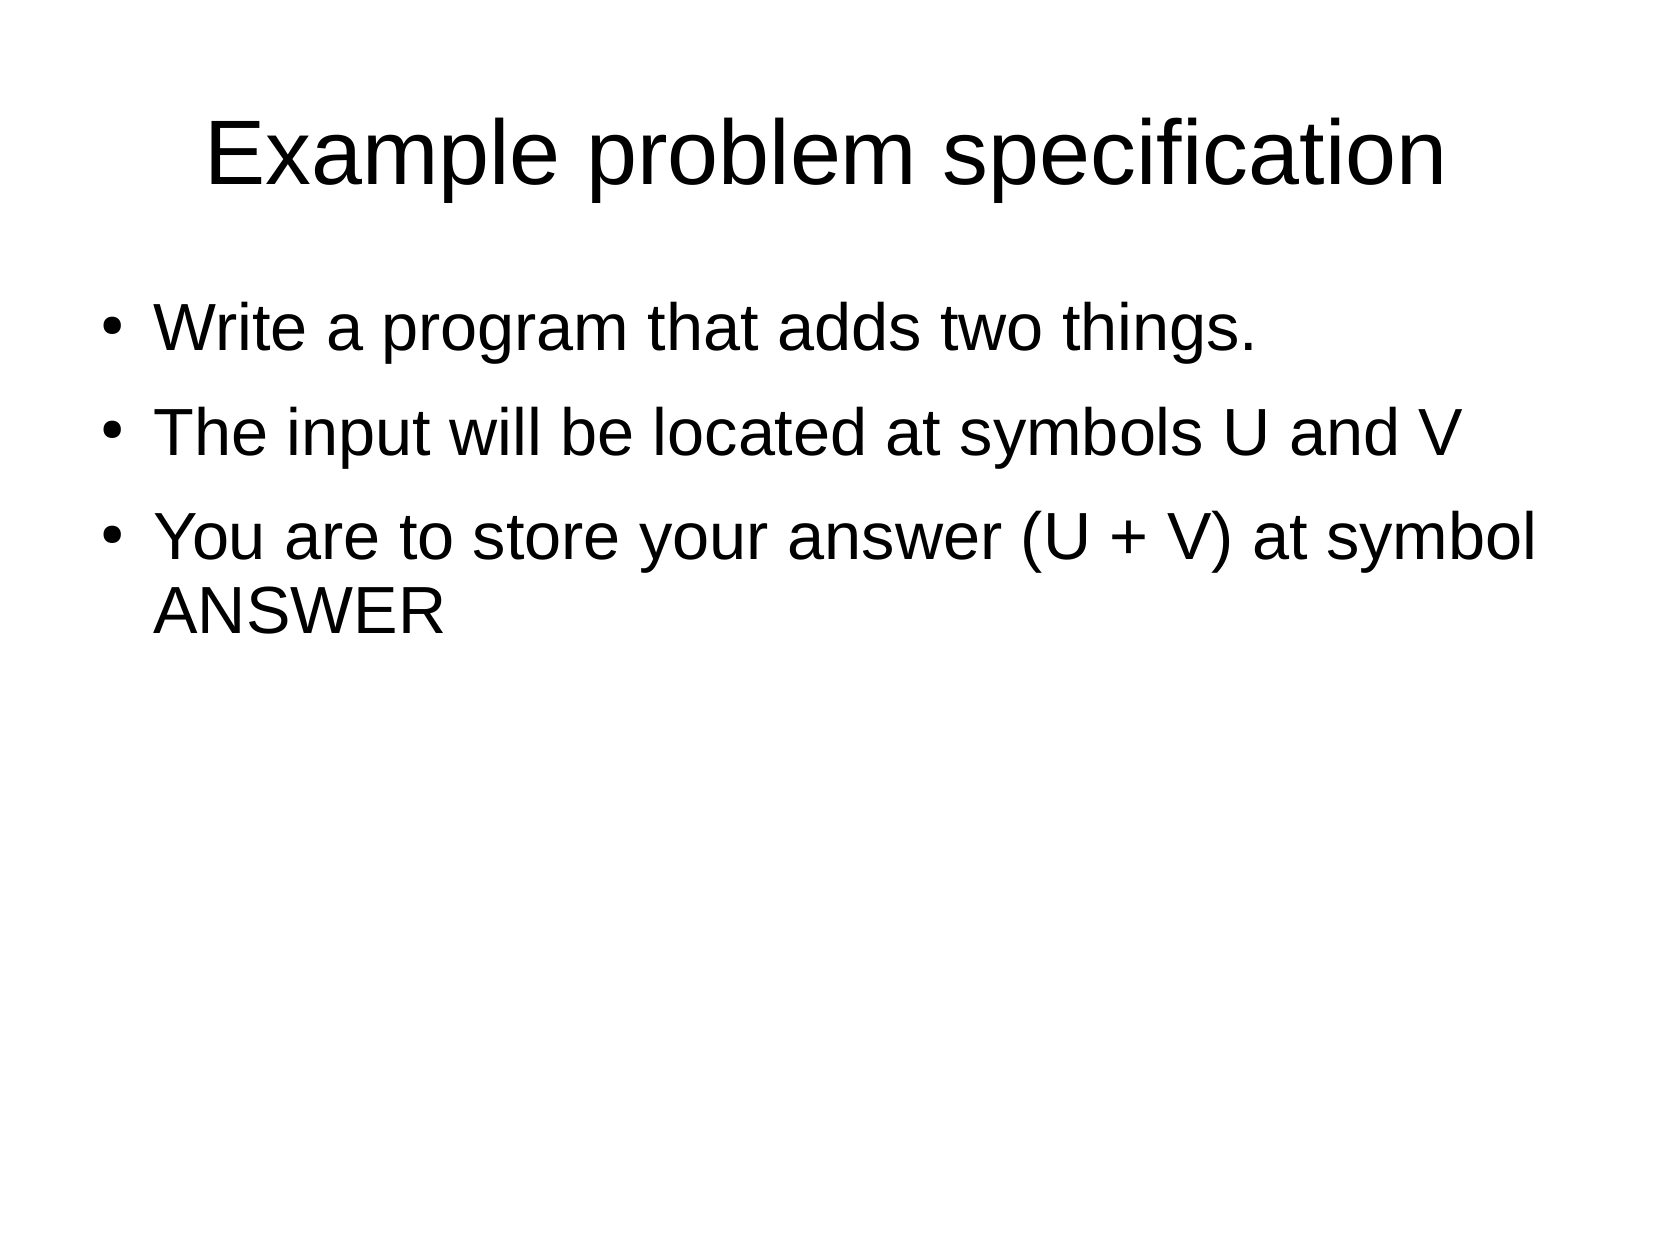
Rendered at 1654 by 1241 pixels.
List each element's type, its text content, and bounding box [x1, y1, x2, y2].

list Write a program that adds two things. The input will be located at symbols U and V You are to store your answer (U + V) at symbol ANSWER [82, 290, 1571, 1010]
title Example problem specification [82, 49, 1571, 257]
